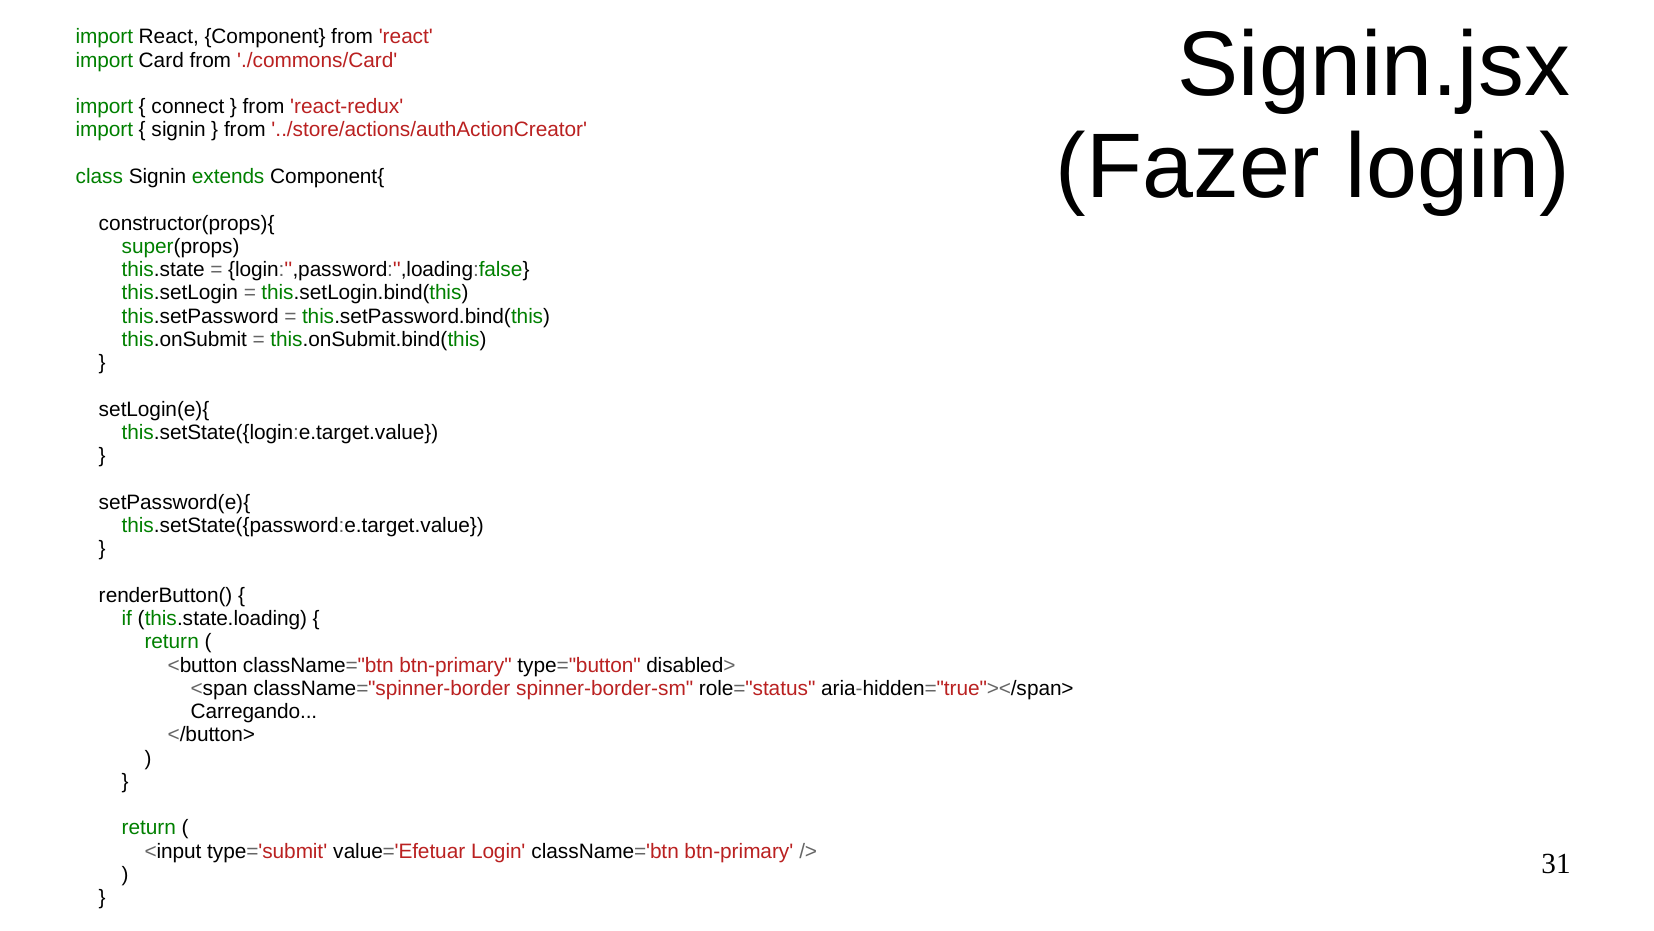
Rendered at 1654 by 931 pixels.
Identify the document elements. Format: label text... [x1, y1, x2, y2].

title Signin.jsx (Fazer login) [82, 12, 1571, 218]
text_box import React, {Component} from 'react' import Card from './commons/Card' import { connect } from 'react-redux' import { signin } from '../store/actions/authActionCreator' class Signin extends Component{ constructor(props){ super(props) this.state = {login:'',password:'',loading:false} this.setLogin = this.setLogin.bind(this) this.setPassword = this.setPassword.bind(this) this.onSubmit = this.onSubmit.bind(this) } setLogin(e){ this.setState({login:e.target.value}) } setPassword(e){ this.setState({password:e.target.value}) } renderButton() { if (this.state.loading) { return ( <button className="btn btn-primary" type="button" disabled> <span className="spinner-border spinner-border-sm" role="status" aria-hidden="true"></span> Carregando... </button> ) } return ( <input type='submit' value='Efetuar Login' className='btn btn-primary' /> ) } [60, 17, 1476, 917]
